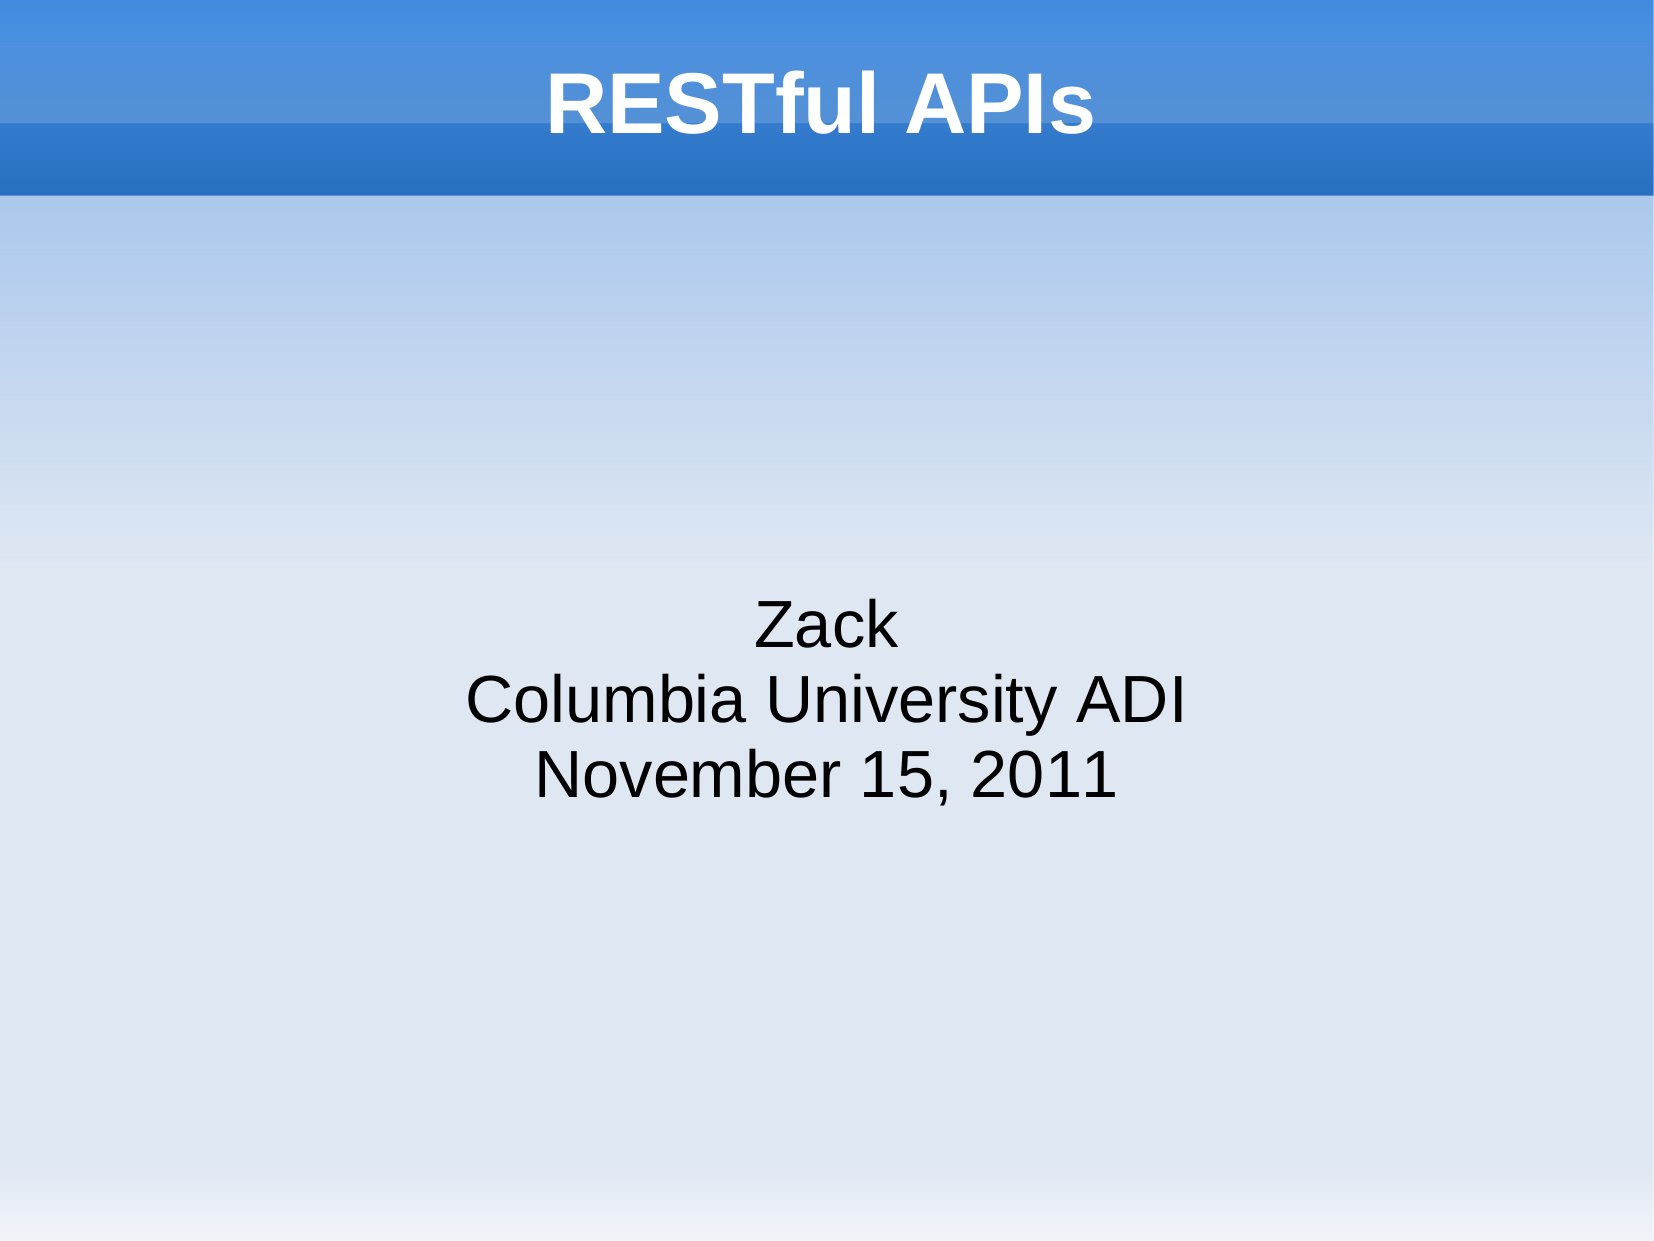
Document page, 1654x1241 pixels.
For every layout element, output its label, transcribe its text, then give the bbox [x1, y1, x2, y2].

subtitle Zack Columbia University ADI November 15, 2011 [82, 290, 1571, 1109]
picture [0, 0, 1654, 1241]
title RESTful APIs [76, 0, 1565, 208]
